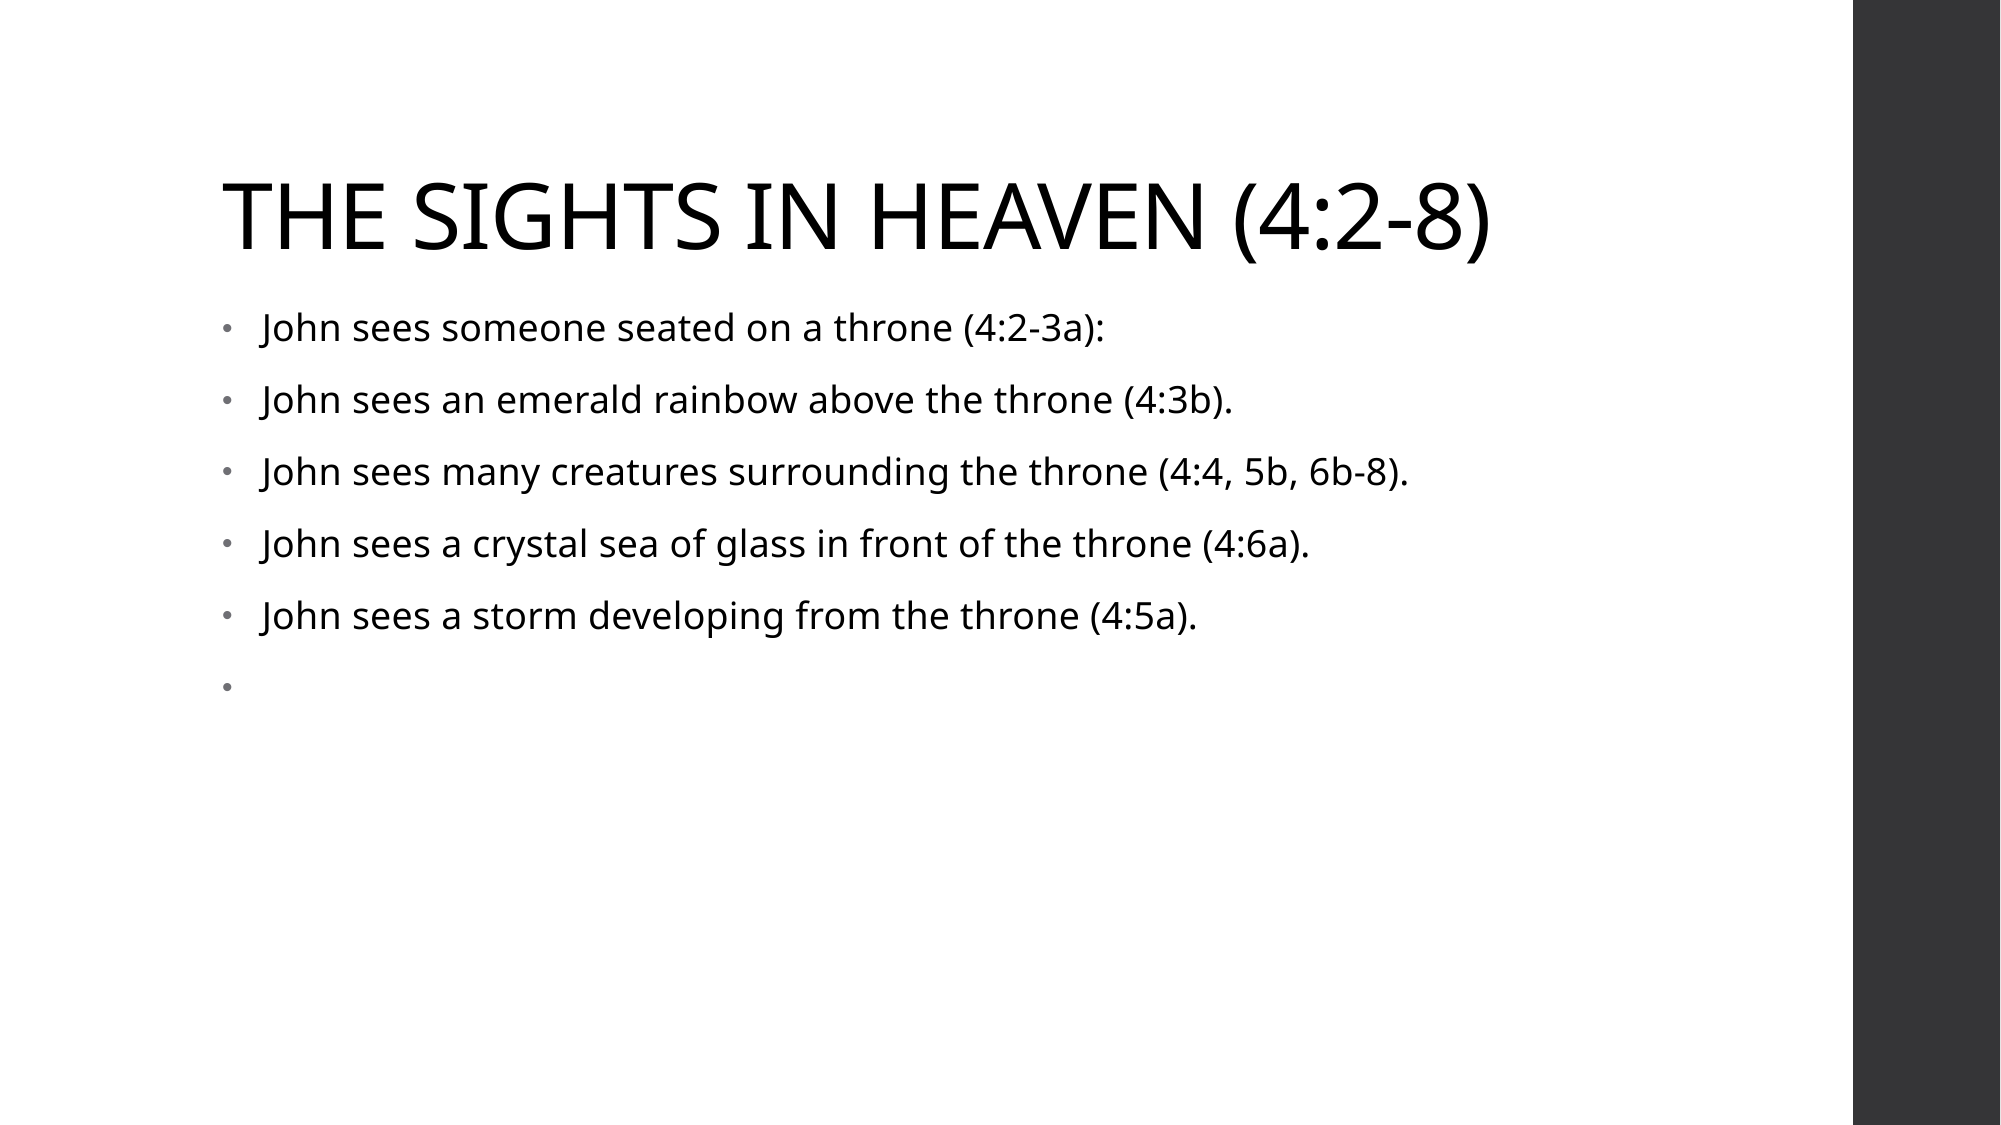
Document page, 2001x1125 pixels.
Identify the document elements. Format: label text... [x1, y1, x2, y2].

list John sees someone seated on a throne (4:2-3a): John sees an emerald rainbow above the throne (4:3b). John sees many creatures surrounding the throne (4:4, 5b, 6b-8). John sees a crystal sea of glass in front of the throne (4:6a). John sees a storm developing from the throne (4:5a). [206, 299, 1617, 1014]
title THE SIGHTS IN HEAVEN (4:2-8) [206, 60, 1797, 278]
